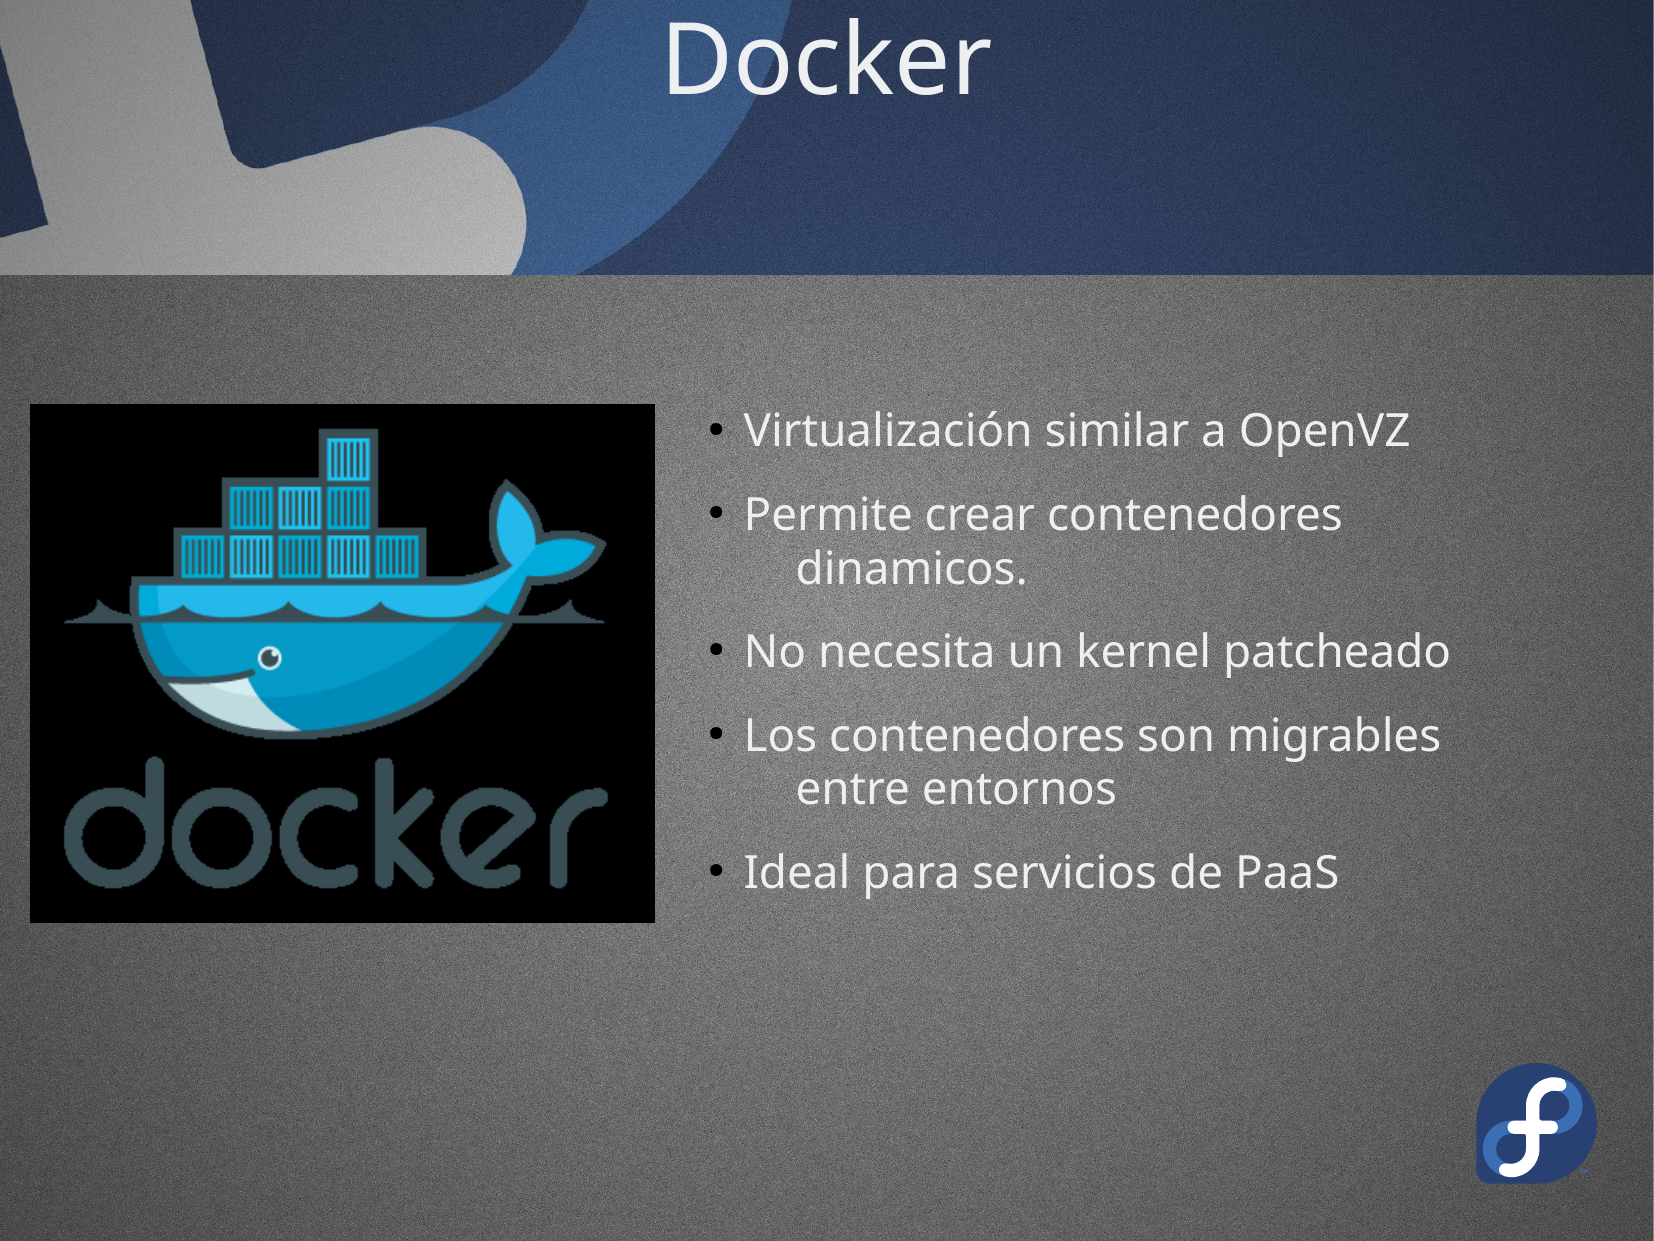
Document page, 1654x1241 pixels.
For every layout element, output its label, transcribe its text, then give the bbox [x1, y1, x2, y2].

text_box Docker [88, 0, 1565, 237]
picture [0, 0, 1654, 1241]
text_box Virtualización similar a OpenVZ Permite crear contenedores dinamicos. No necesita un kernel patcheado Los contenedores son migrables entre entornos Ideal para servicios de PaaS [689, 402, 1516, 1021]
